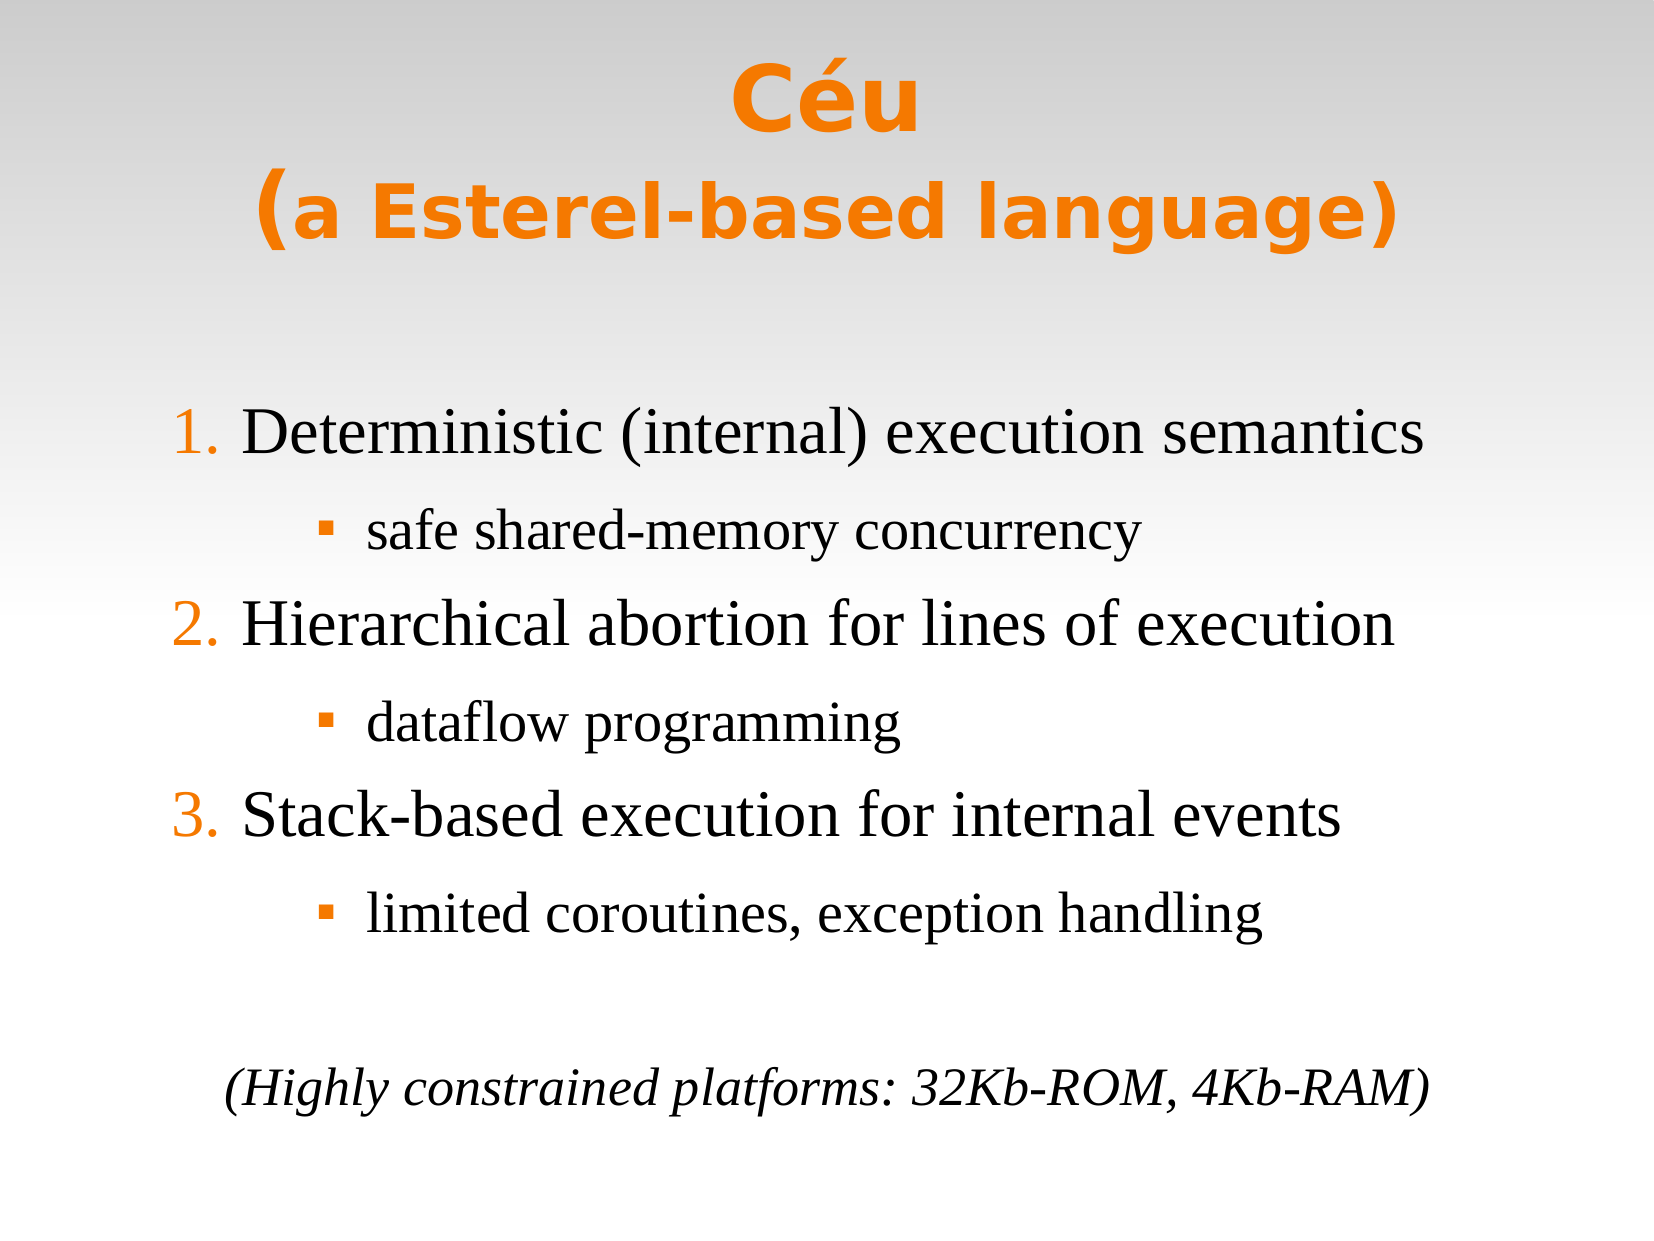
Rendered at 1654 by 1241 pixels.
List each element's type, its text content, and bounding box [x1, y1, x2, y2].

list Deterministic (internal) execution semantics safe shared-memory concurrency Hierarchical abortion for lines of execution dataflow programming Stack-based execution for internal events limited coroutines, exception handling (Highly constrained platforms: 32Kb-ROM, 4Kb-RAM) [82, 290, 1571, 1174]
title Céu (a Esterel-based language) [82, 45, 1571, 261]
